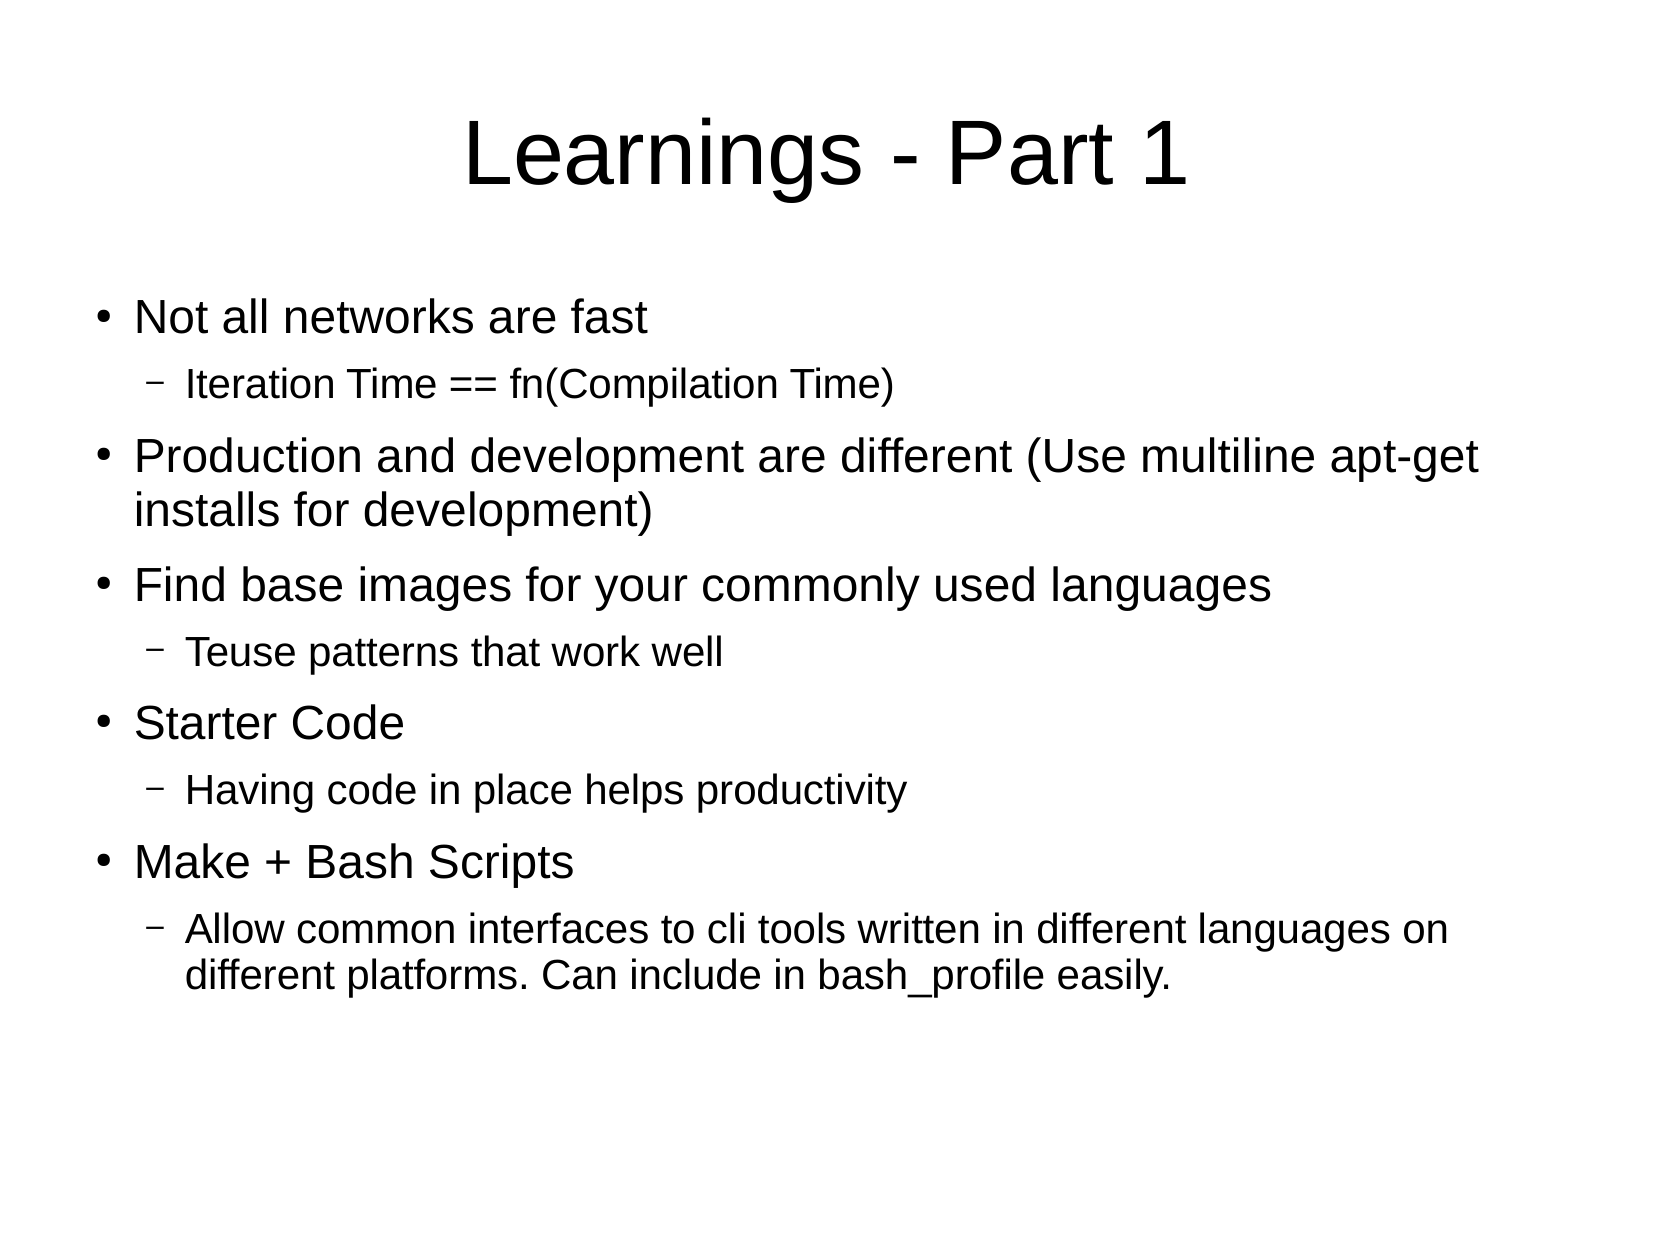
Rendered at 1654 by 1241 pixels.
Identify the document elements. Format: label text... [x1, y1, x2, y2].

title Learnings - Part 1 [82, 49, 1571, 257]
list Not all networks are fast Iteration Time == fn(Compilation Time) Production and development are different (Use multiline apt-get installs for development) Find base images for your commonly used languages Teuse patterns that work well Starter Code Having code in place helps productivity Make + Bash Scripts Allow common interfaces to cli tools written in different languages on different platforms. Can include in bash_profile easily. [82, 290, 1571, 1010]
